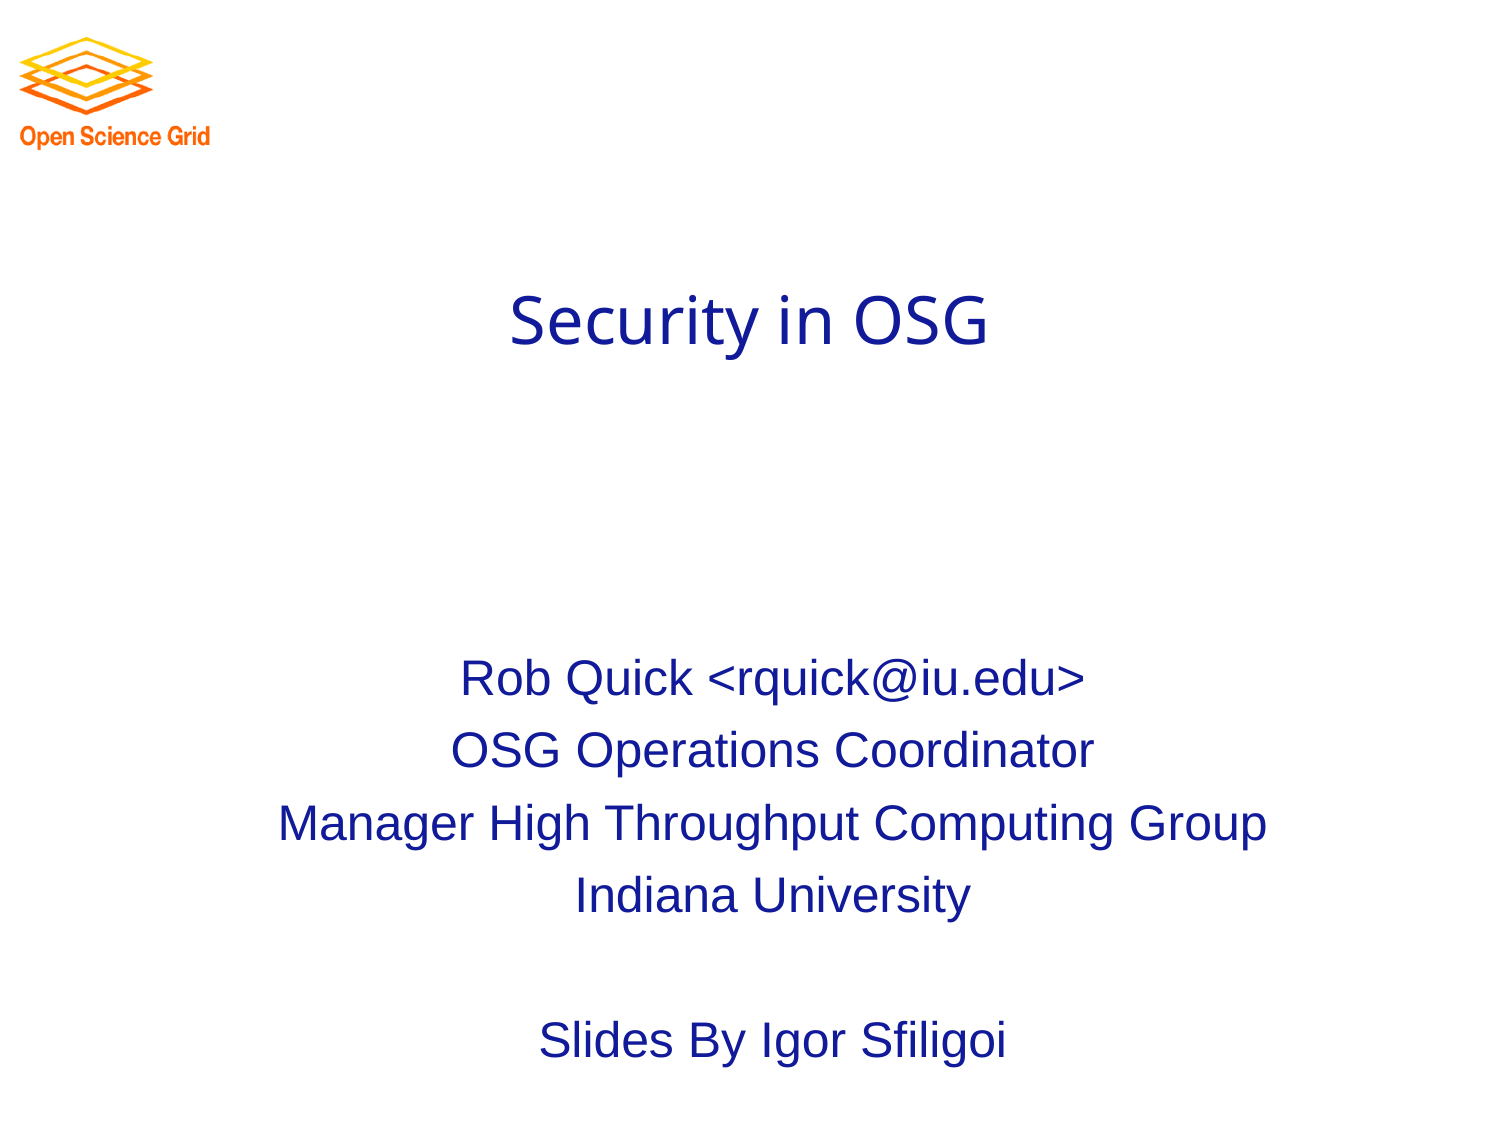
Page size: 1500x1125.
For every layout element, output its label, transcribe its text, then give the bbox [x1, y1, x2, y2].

picture [0, 14, 229, 167]
text_box Rob Quick <rquick@iu.edu> OSG Operations Coordinator Manager High Throughput Computing Group Indiana University Slides By Igor Sfiligoi [106, 637, 1440, 1075]
title Security in OSG [112, 270, 1388, 526]
